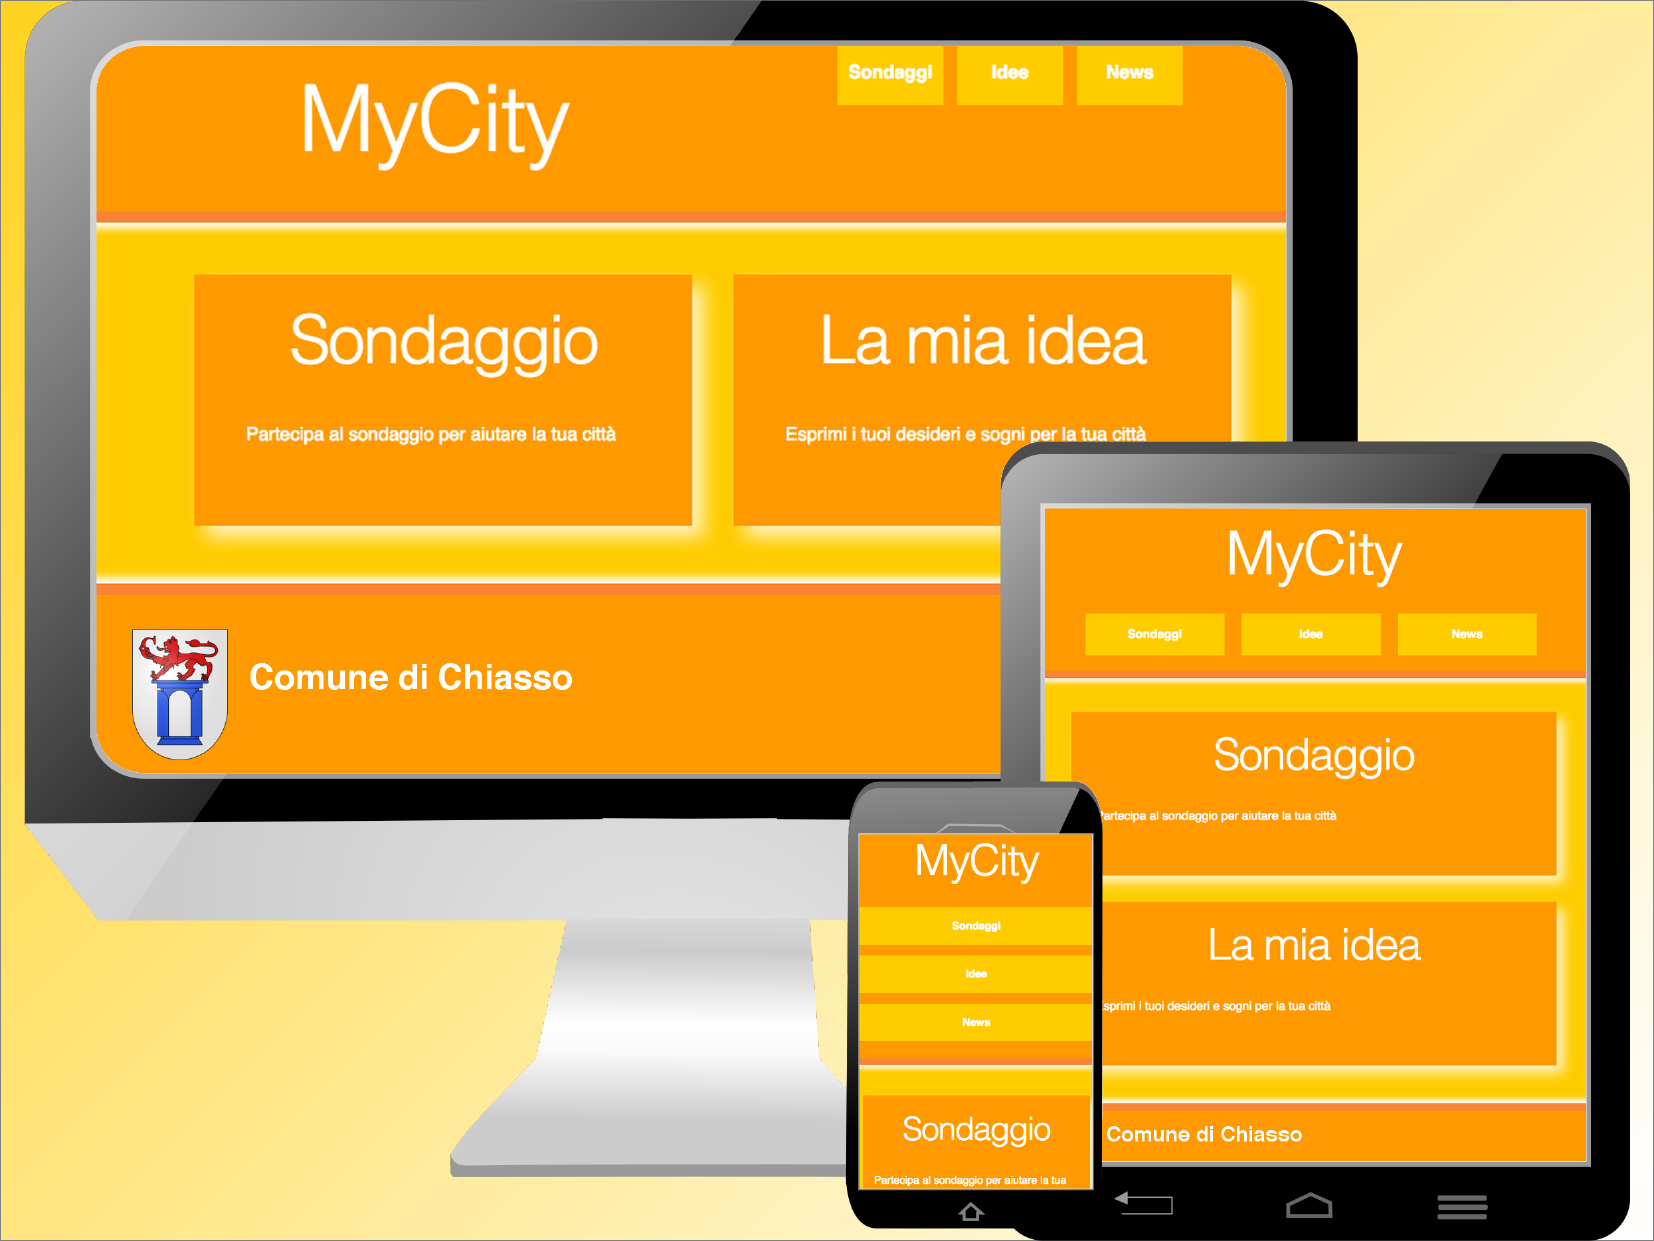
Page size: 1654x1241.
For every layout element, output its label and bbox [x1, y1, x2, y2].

text_box [1630, 0, 1654, 1241]
picture [24, 0, 1630, 1241]
text_box [0, 0, 24, 1241]
